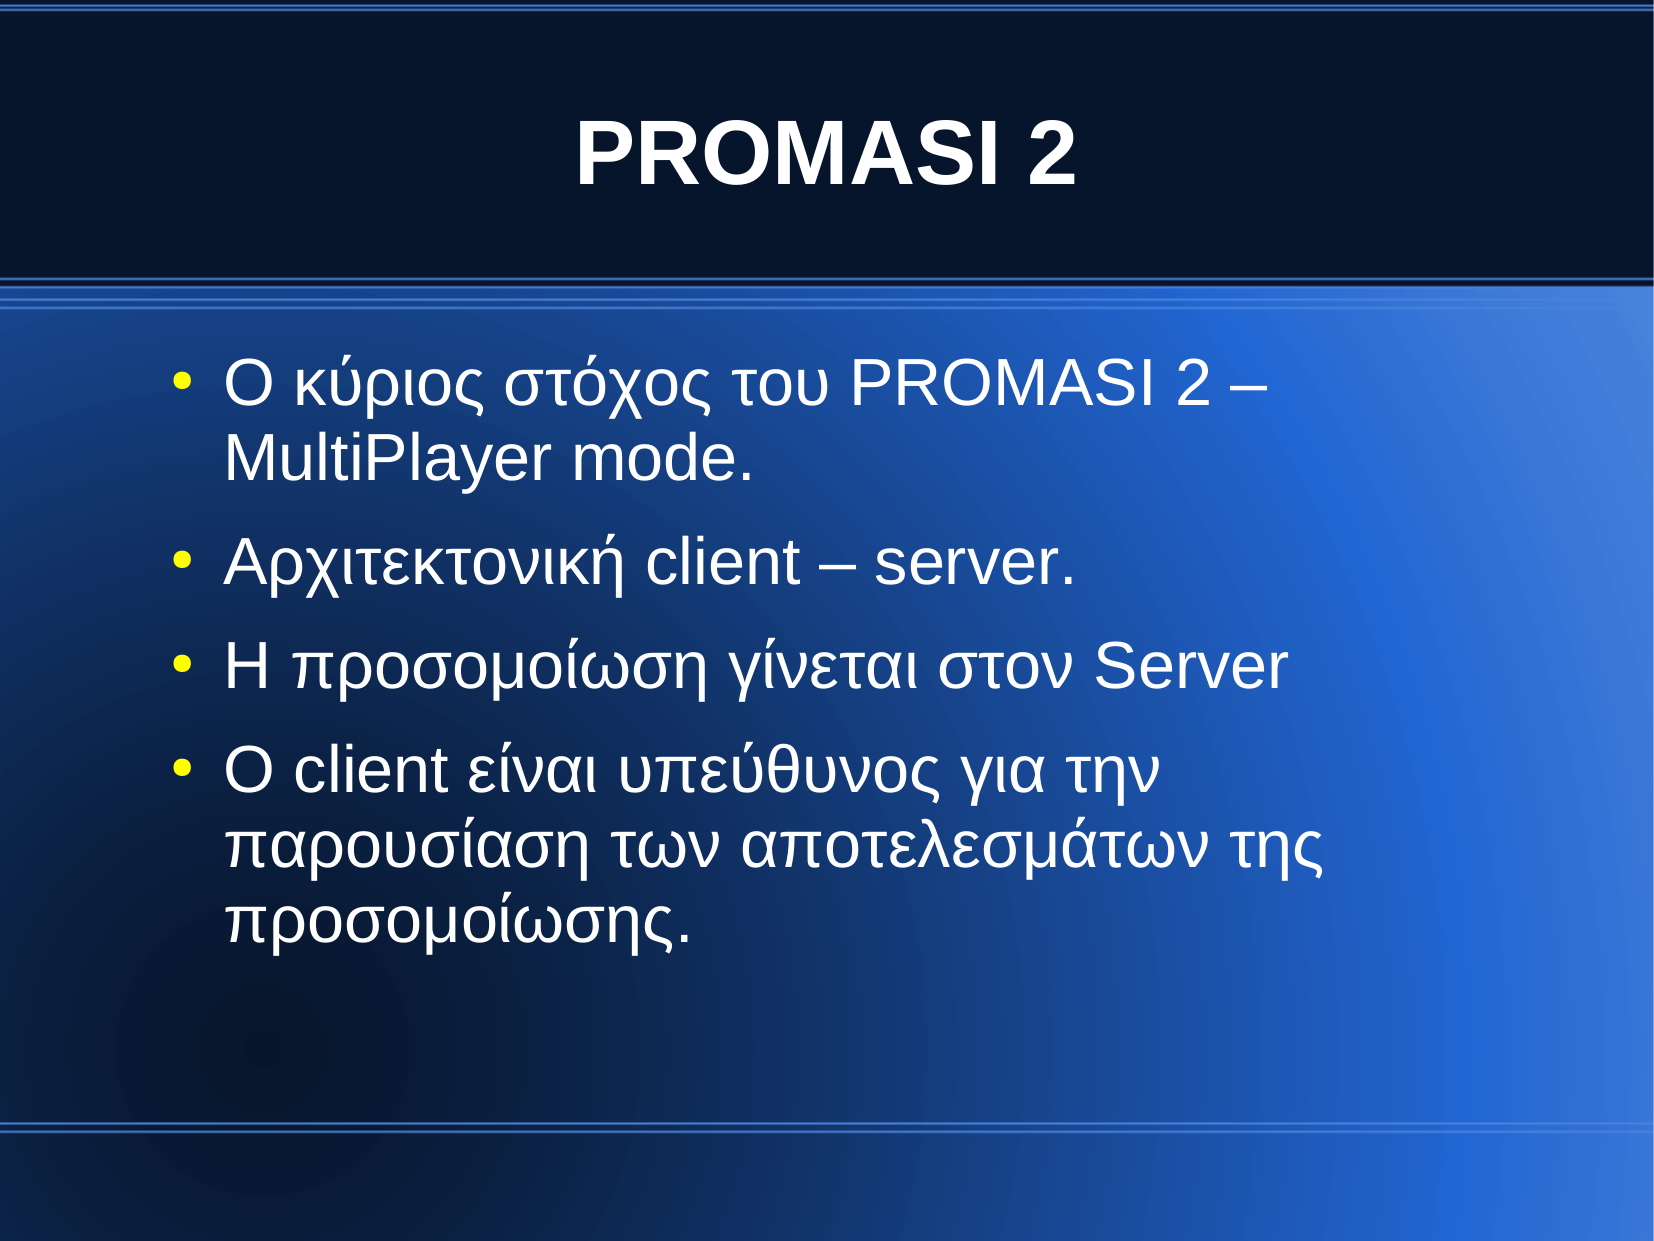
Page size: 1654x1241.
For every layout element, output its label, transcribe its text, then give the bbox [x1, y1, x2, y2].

picture [0, 0, 1654, 1241]
list Ο κύριος στόχος του PROMASI 2 – MultiPlayer mode. Αρχιτεκτονική client – server. Η προσομοίωση γίνεται στον Server Ο client είναι υπεύθυνος για την παρουσίαση των αποτελεσμάτων της προσομοίωσης. [152, 344, 1534, 1127]
title PROMASI 2 [82, 49, 1571, 257]
